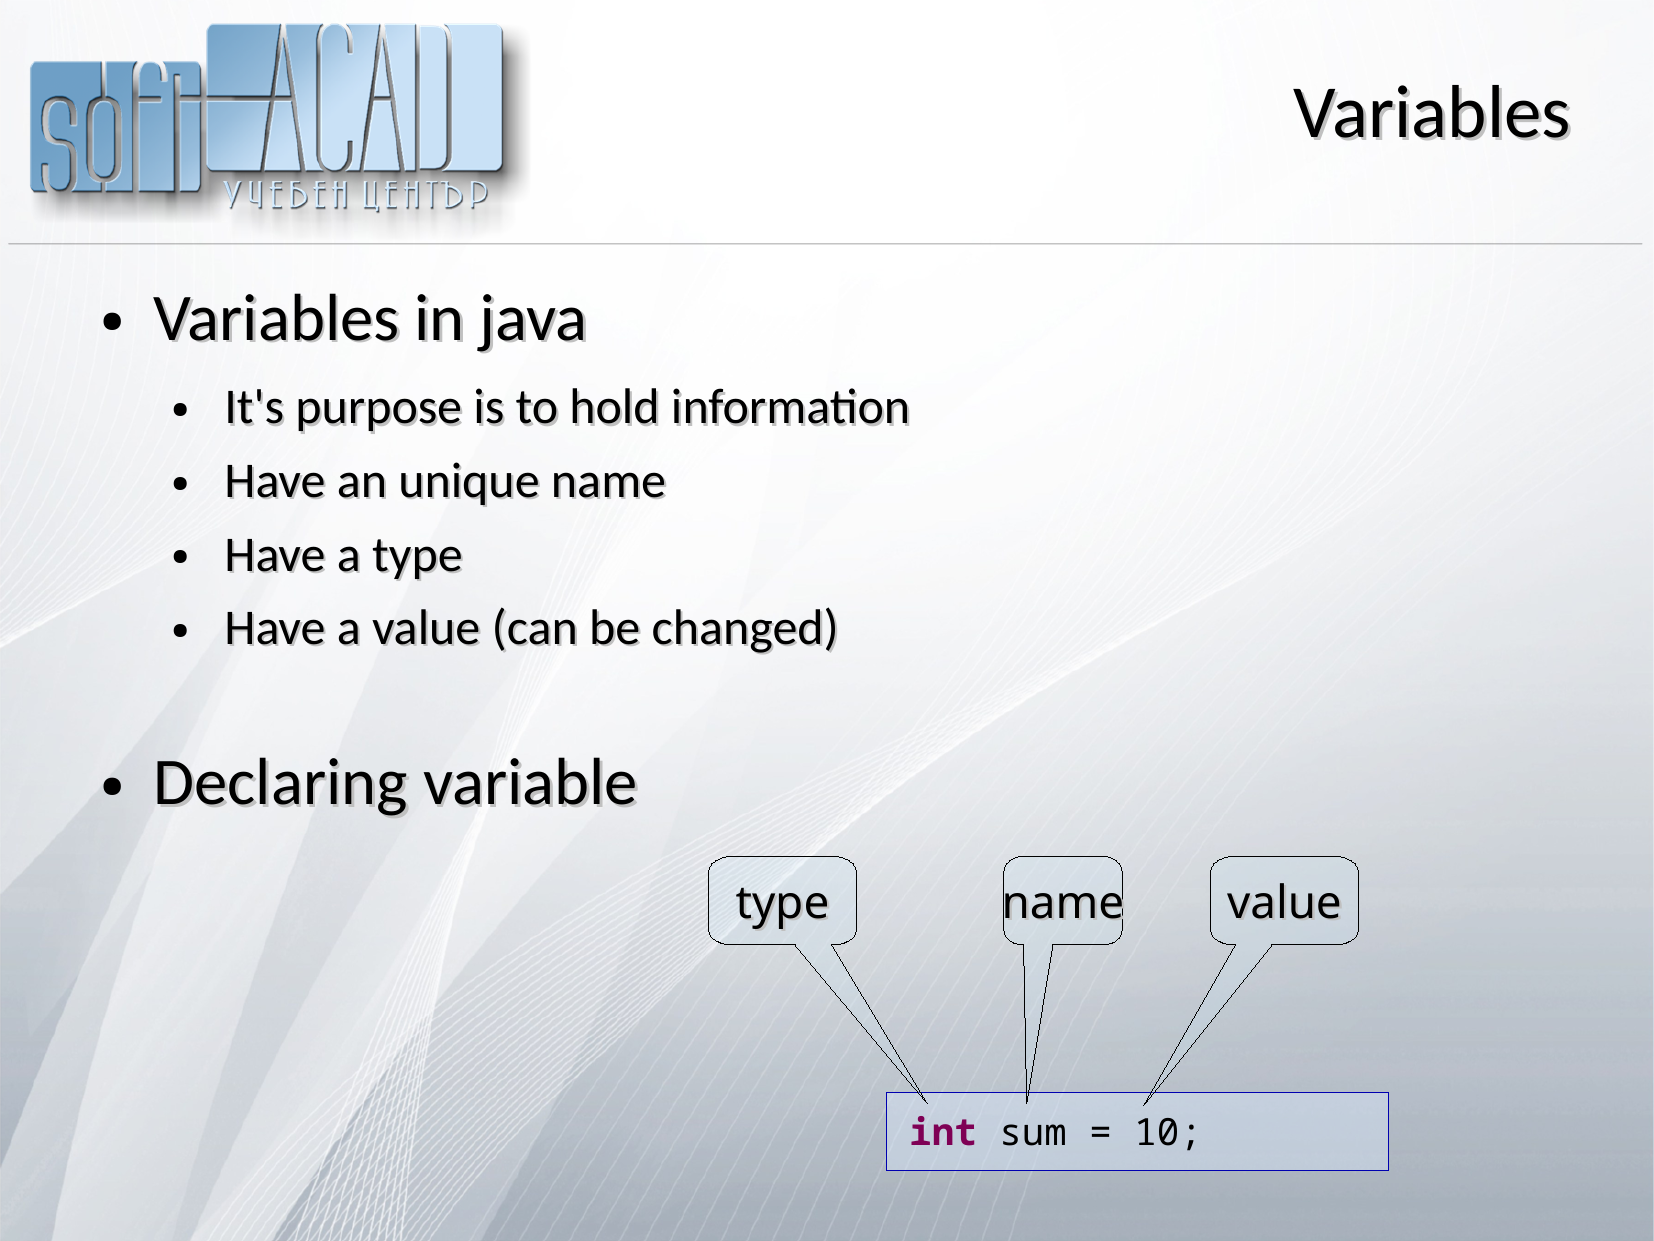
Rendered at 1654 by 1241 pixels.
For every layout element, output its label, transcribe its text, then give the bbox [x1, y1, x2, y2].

list Variables in java It's purpose is to hold information Have an unique name Have a type Have a value (can be changed) Declaring variable [82, 290, 1571, 1102]
picture [0, 0, 1654, 1241]
text_box int sum = 10; [885, 1092, 1388, 1171]
text_box value [1143, 856, 1359, 1106]
title Variables [531, 0, 1571, 237]
text_box name [1003, 856, 1123, 1104]
text_box type [708, 856, 928, 1104]
